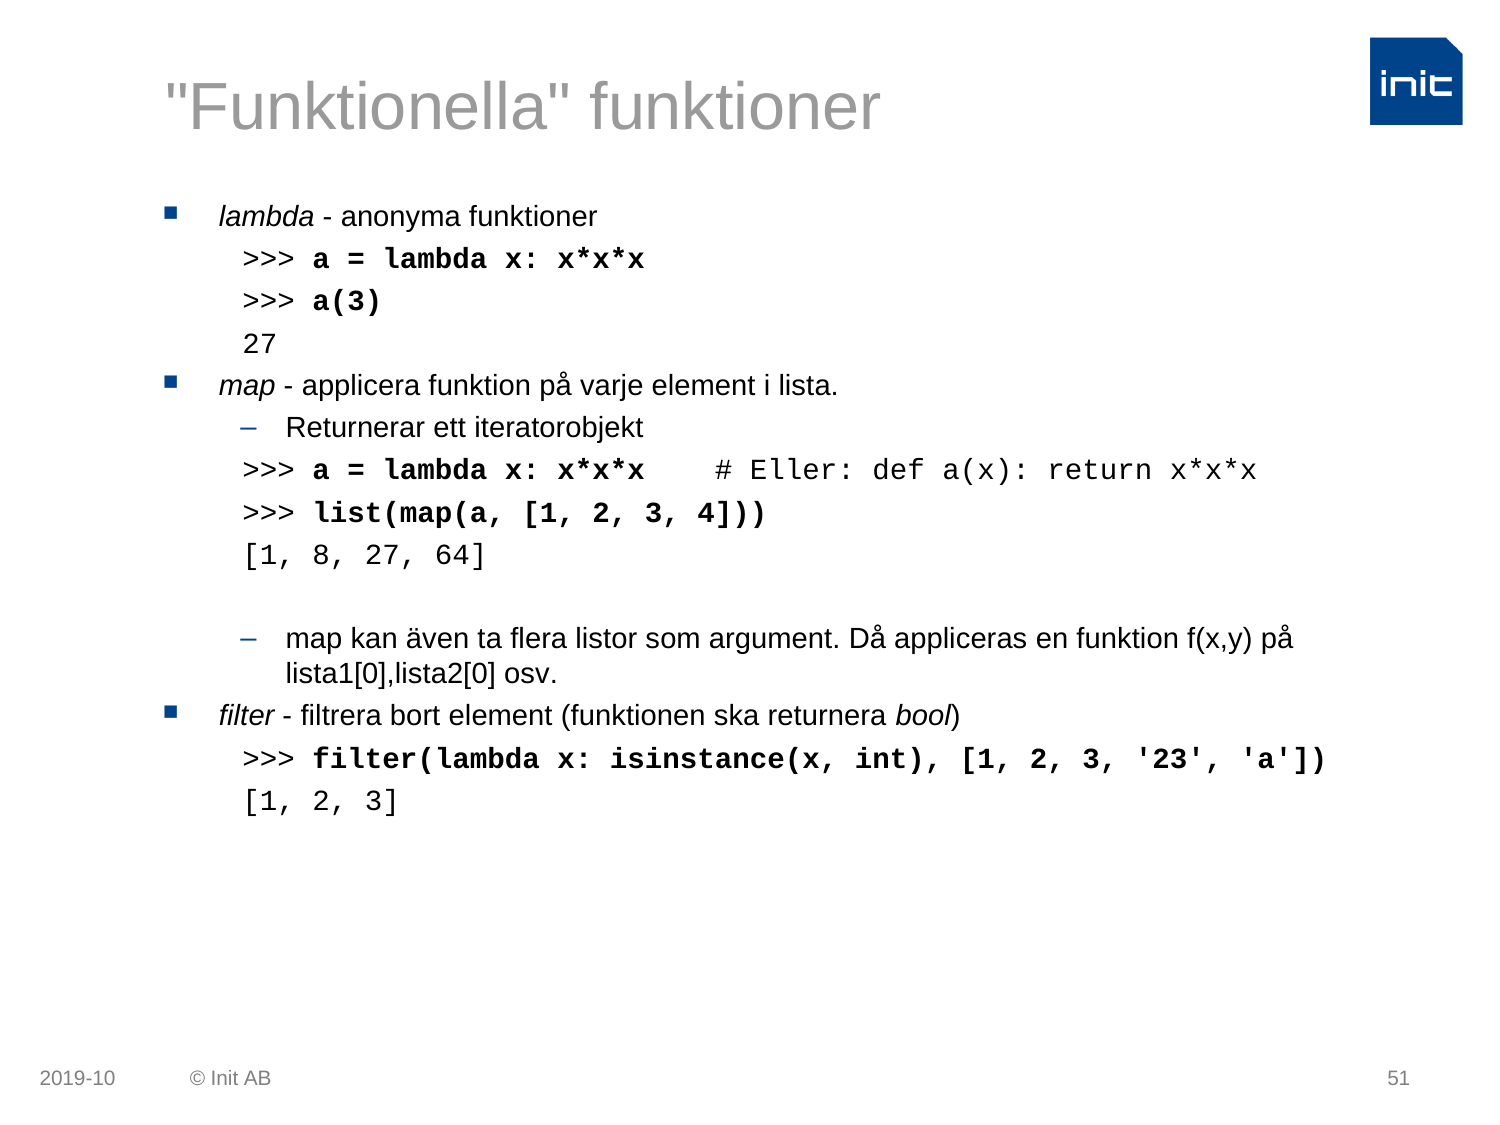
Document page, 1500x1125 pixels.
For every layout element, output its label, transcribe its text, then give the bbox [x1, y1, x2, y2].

picture [1370, 37, 1463, 125]
text_box "Funktionella" funktioner [150, 0, 1351, 151]
text_box <nummer> [1350, 1037, 1426, 1098]
text_box lambda - anonyma funktioner >>> a = lambda x: x*x*x >>> a(3) 27 map - applicera funktion på varje element i lista. Returnerar ett iteratorobjekt >>> a = lambda x: x*x*x # Eller: def a(x): return x*x*x >>> list(map(a, [1, 2, 3, 4])) [1, 8, 27, 64] map kan även ta flera listor som argument. Då appliceras en funktion f(x,y) på lista1[0],lista2[0] osv. filter - filtrera bort element (funktionen ska returnera bool) >>> filter(lambda x: isinstance(x, int), [1, 2, 3, '23', 'a']) [1, 2, 3] [150, 189, 1351, 963]
text_box © Init AB [174, 1037, 1326, 1098]
text_box 2019-10 [24, 1037, 151, 1098]
